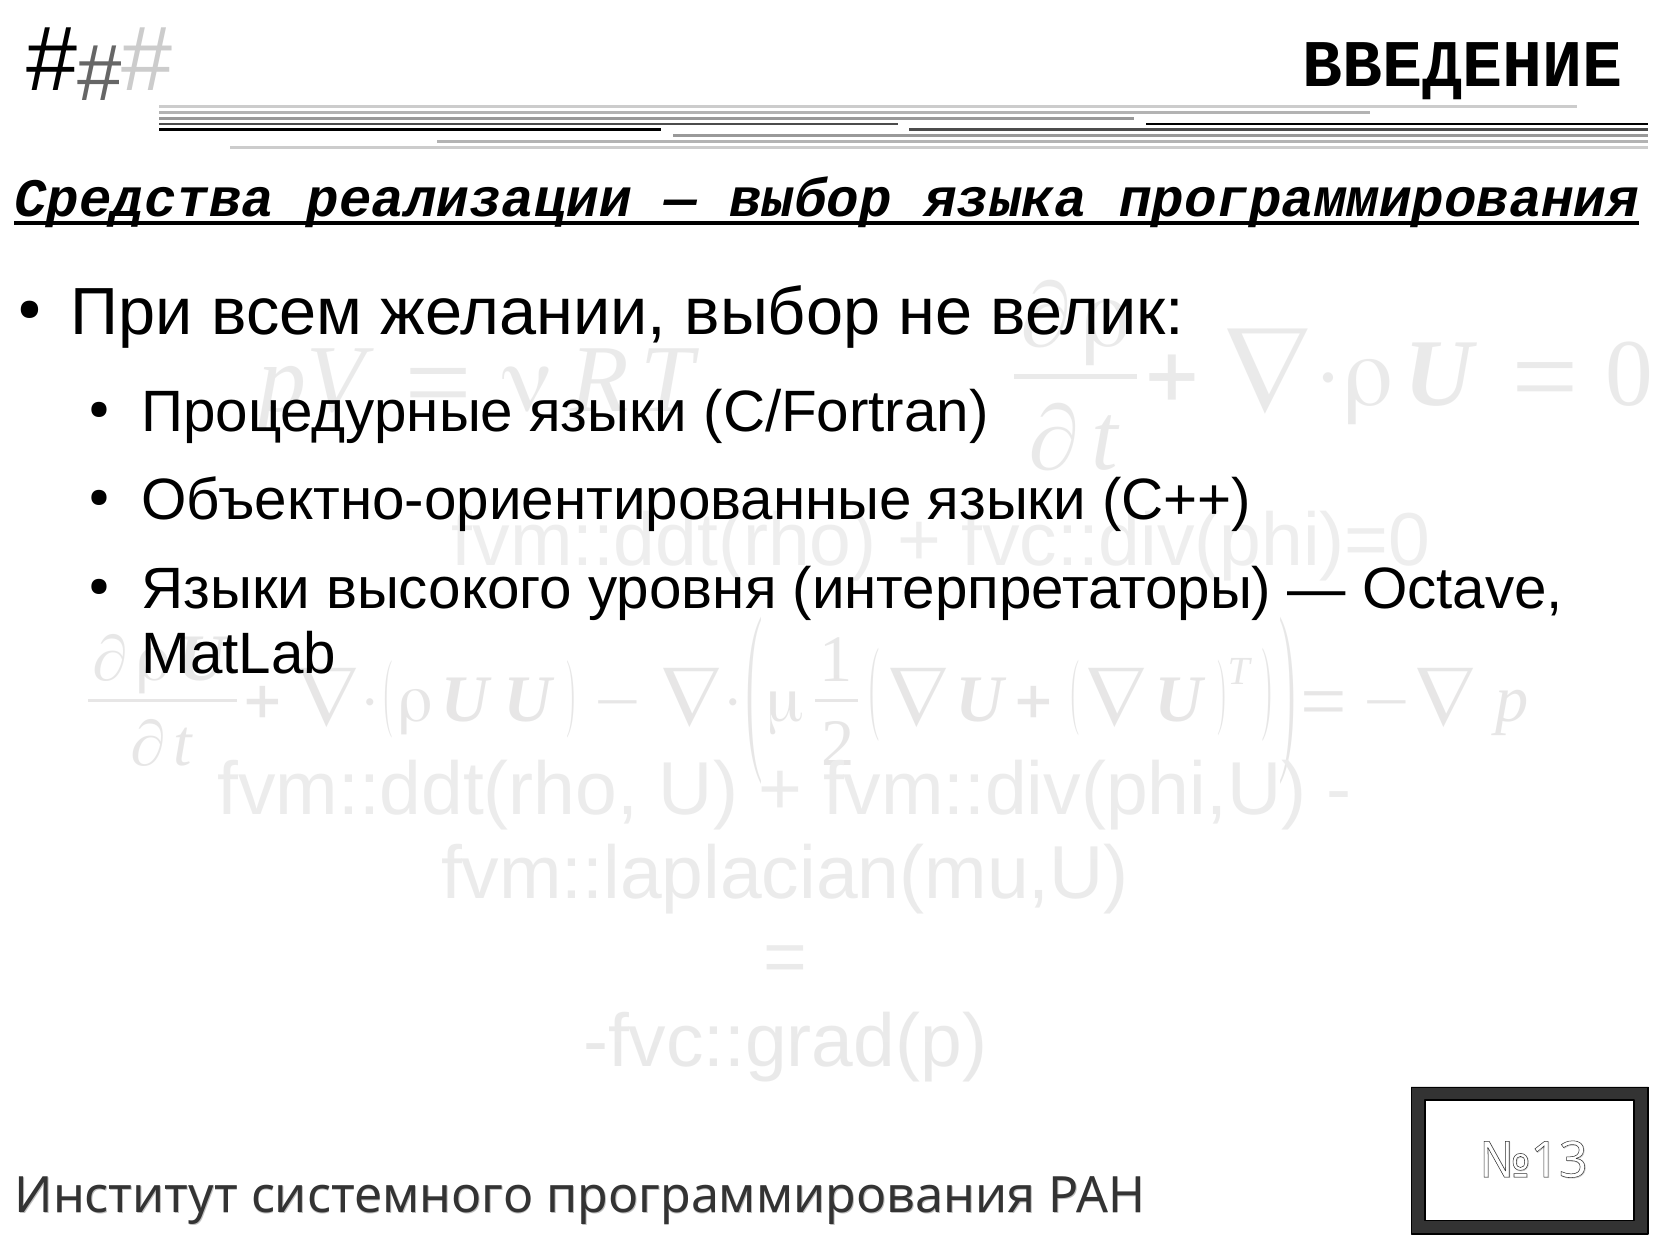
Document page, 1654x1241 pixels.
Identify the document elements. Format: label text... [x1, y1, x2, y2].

title Средства реализации — выбор языка программирования [0, 147, 1654, 257]
list При всем желании, выбор не велик: Процедурные языки (C/Fortran) Объектно-ориентированные языки (C++) Языки высокого уровня (интерпретаторы) — Octave, MatLab [0, 274, 1654, 1093]
